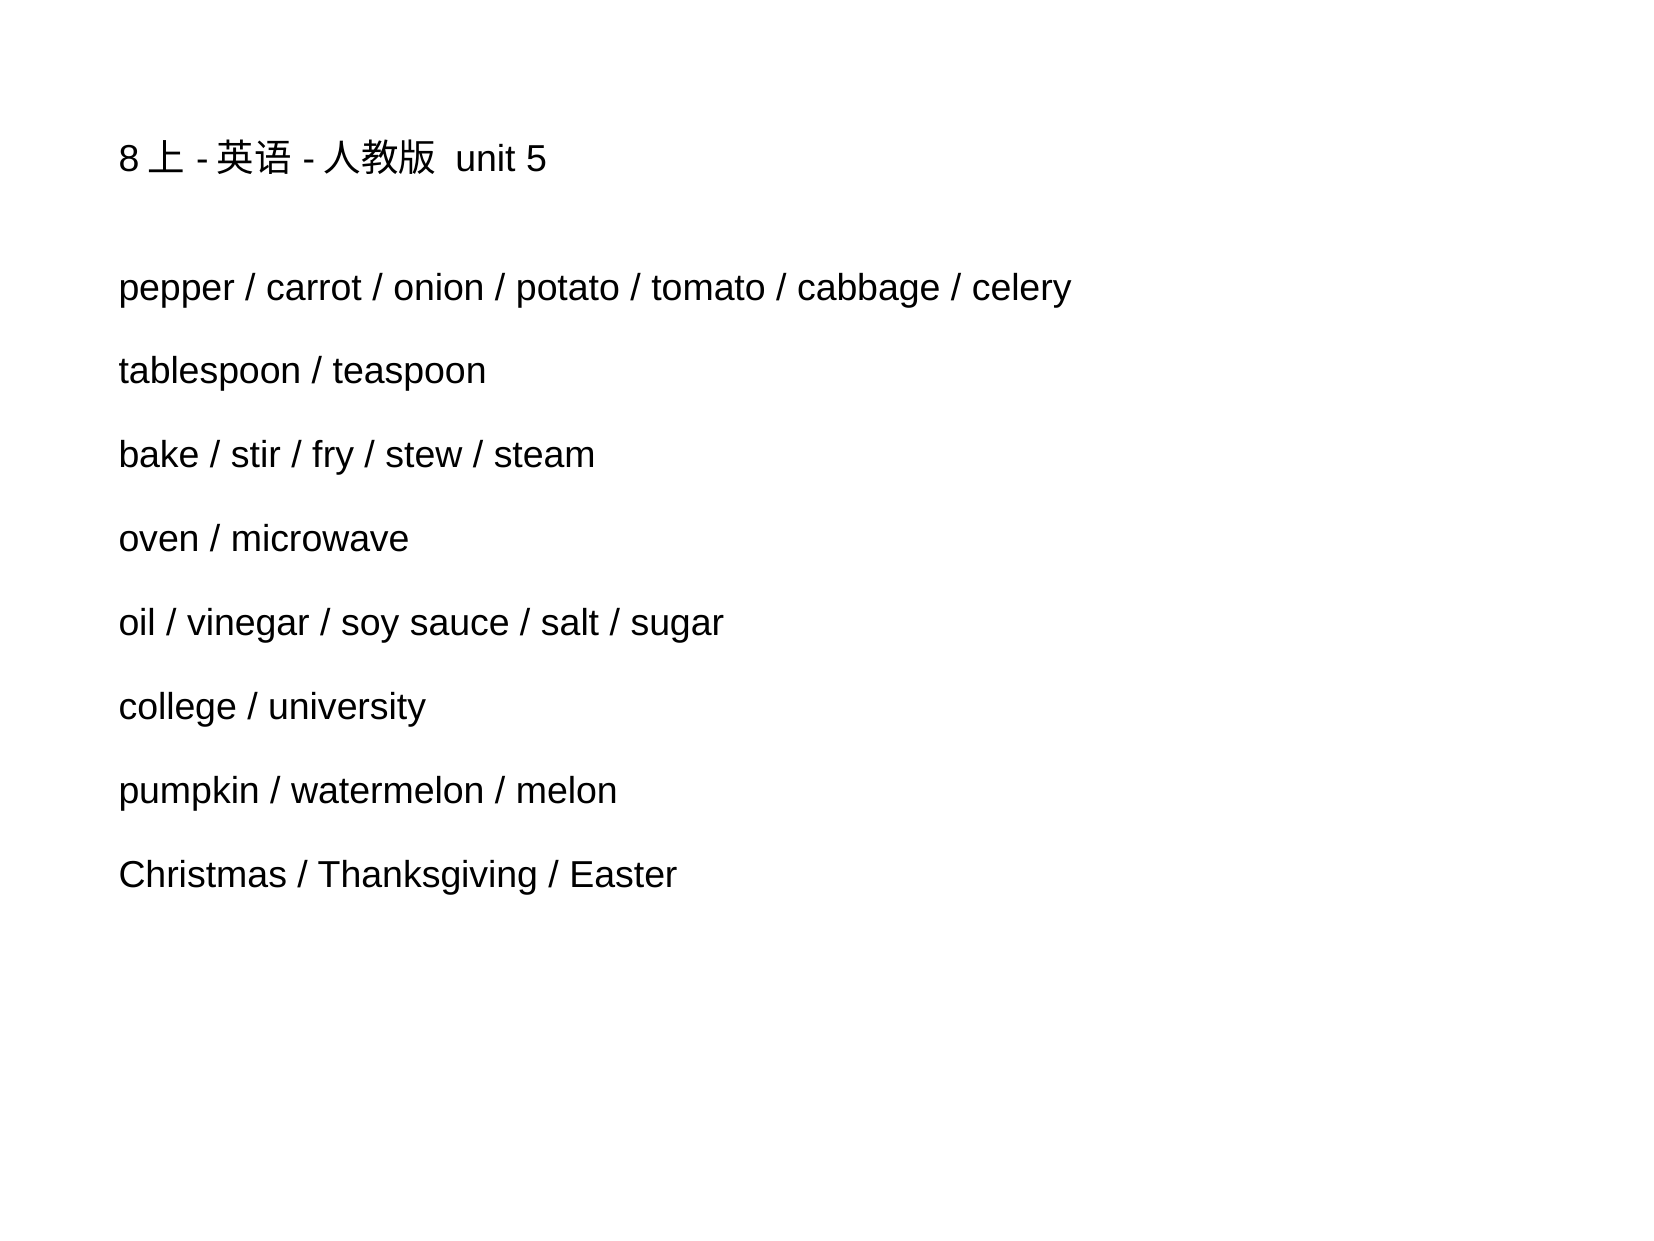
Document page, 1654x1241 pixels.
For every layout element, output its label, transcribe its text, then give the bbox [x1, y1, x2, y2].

text_box 8上-英语-人教版 unit 5 pepper / carrot / onion / potato / tomato / cabbage / celery tablespoon / teaspoon bake / stir / fry / stew / steam oven / microwave oil / vinegar / soy sauce / salt / sugar college / university pumpkin / watermelon / melon Christmas / Thanksgiving / Easter [103, 120, 1506, 1093]
